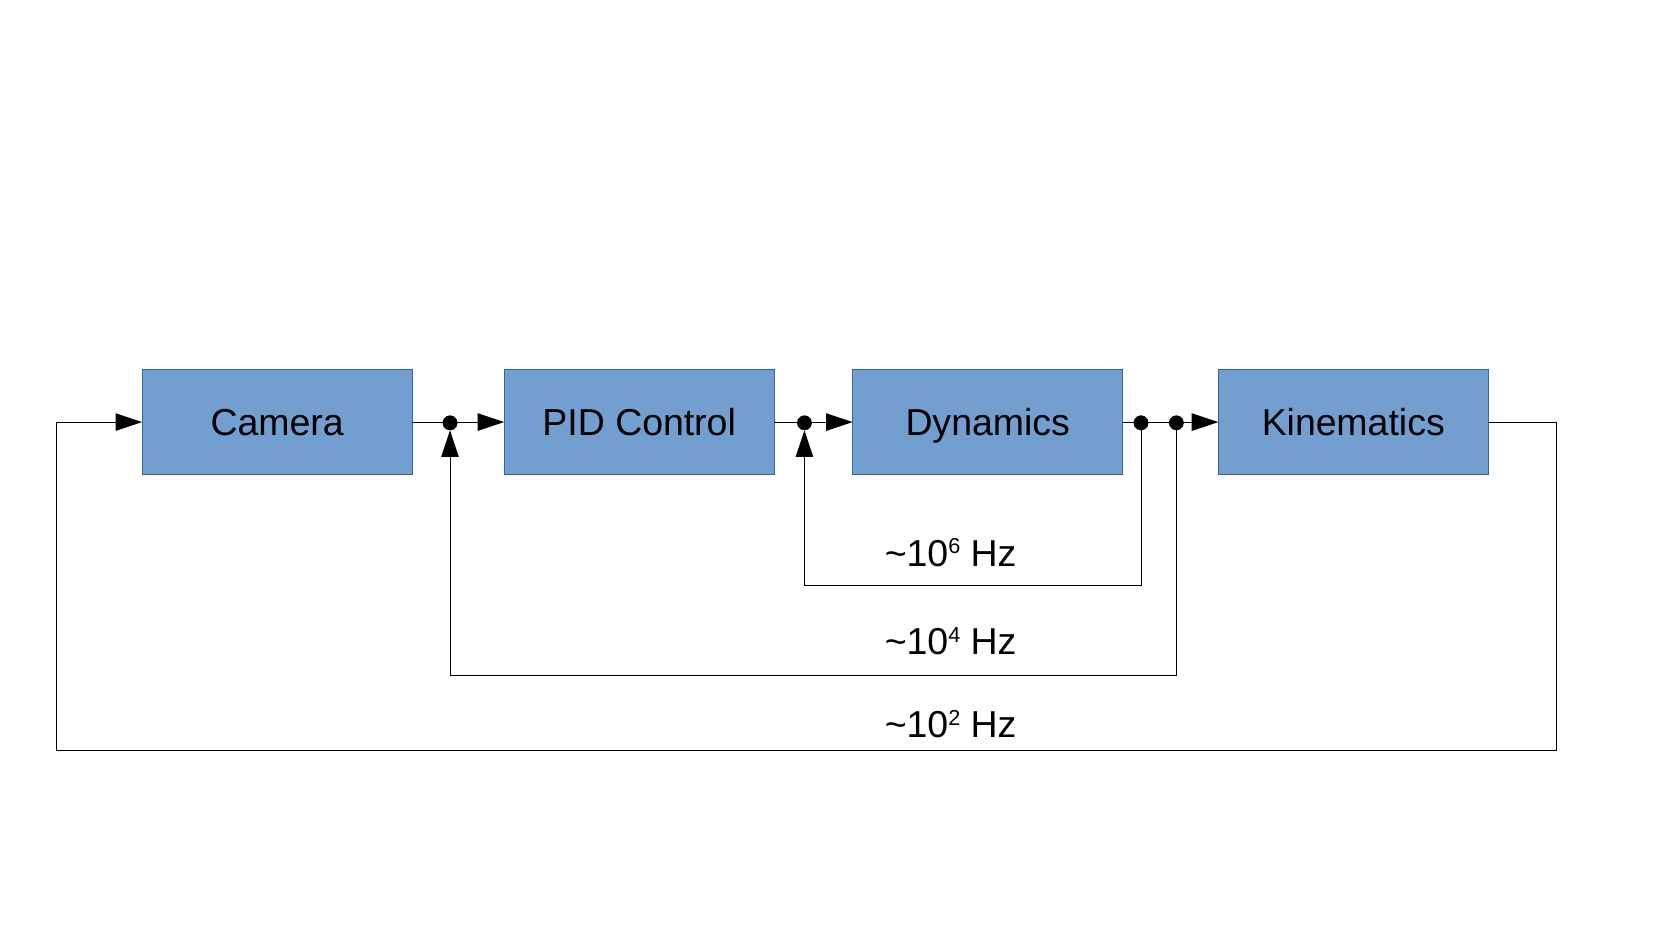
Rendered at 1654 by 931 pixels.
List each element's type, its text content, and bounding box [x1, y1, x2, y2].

text_box Camera [142, 369, 413, 475]
text_box ~104 Hz [870, 624, 1066, 696]
text_box Dynamics [852, 369, 1123, 475]
text_box [796, 415, 812, 431]
text_box PID Control [504, 369, 775, 475]
text_box [1168, 415, 1184, 431]
text_box Kinematics [1218, 369, 1489, 475]
text_box [1133, 415, 1149, 431]
text_box ~106 Hz [870, 525, 1066, 624]
text_box [442, 415, 458, 431]
text_box ~102 Hz [870, 696, 1066, 796]
